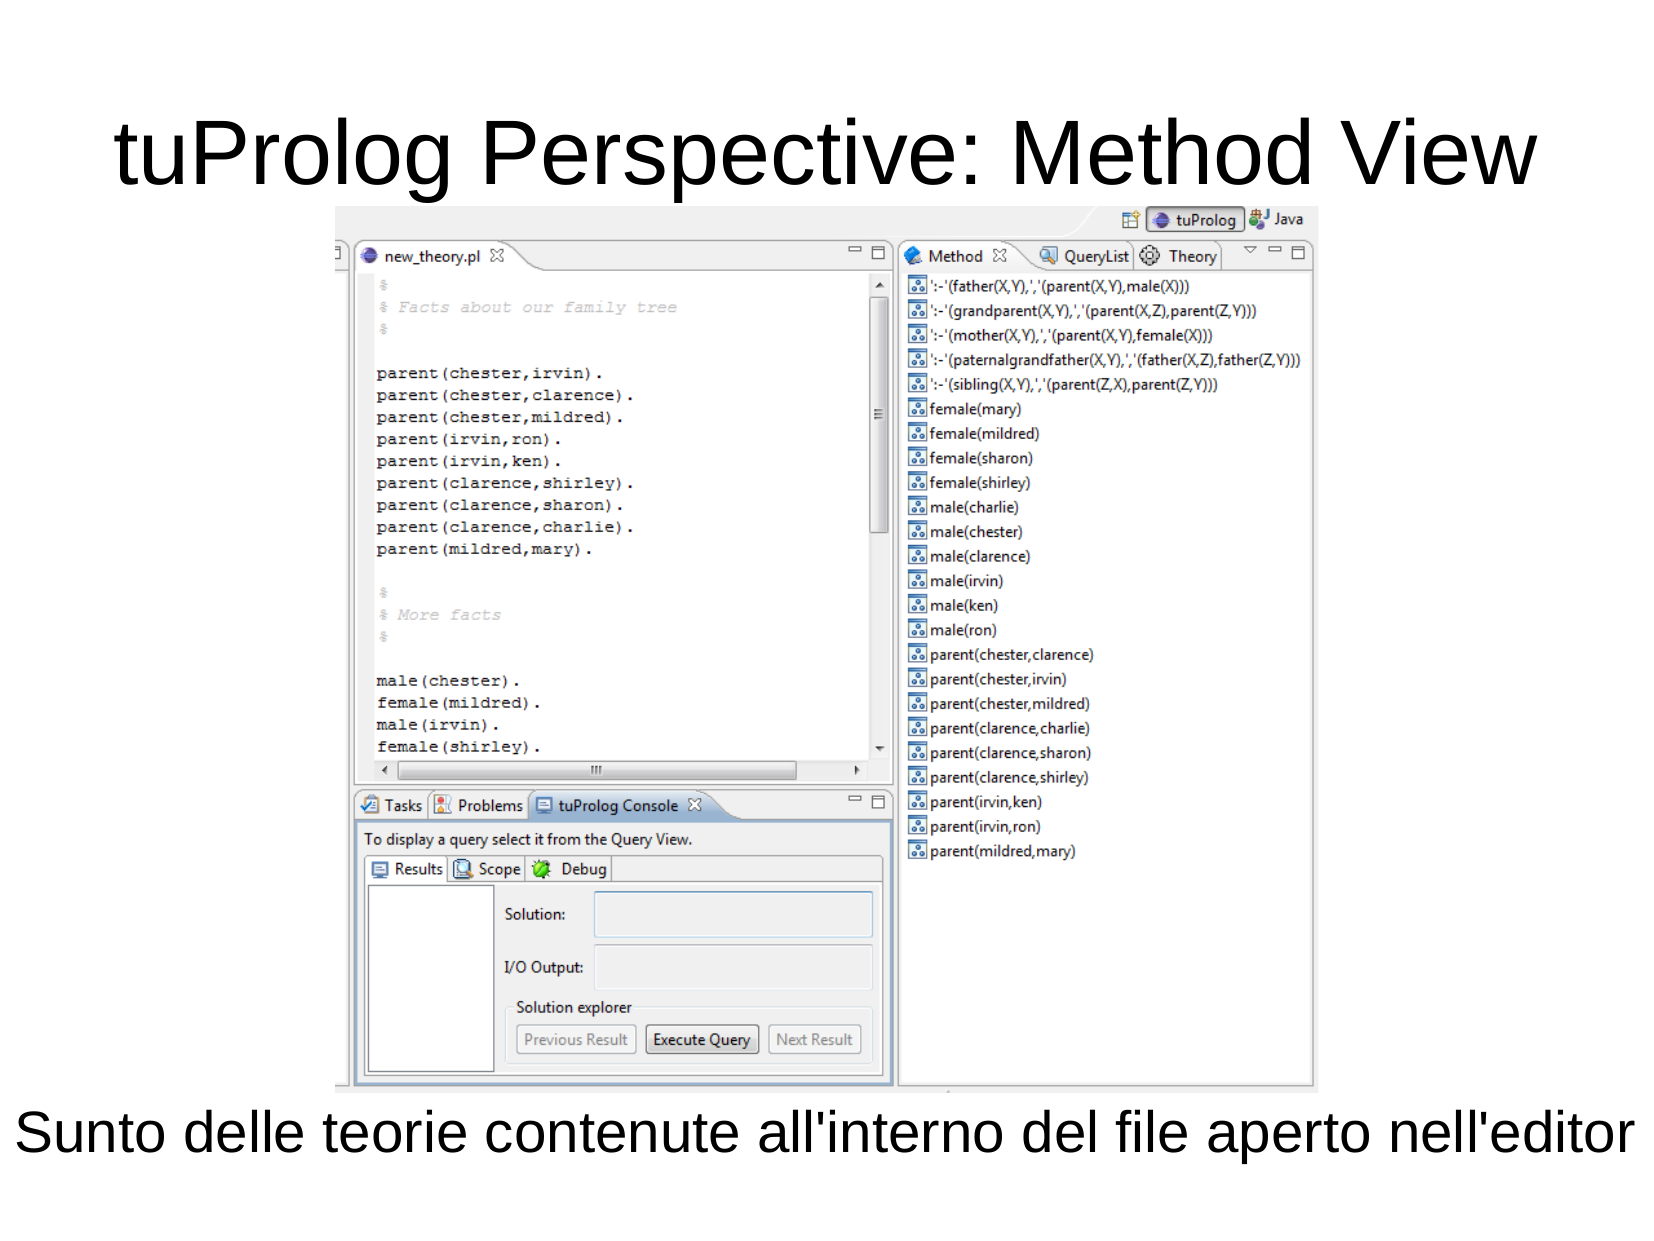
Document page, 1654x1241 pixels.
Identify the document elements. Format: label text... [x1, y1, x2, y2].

text_box Sunto delle teorie contenute all'interno del file aperto nell'editor [0, 1092, 1654, 1237]
picture [335, 206, 1319, 1093]
title tuProlog Perspective: Method View [82, 49, 1571, 257]
